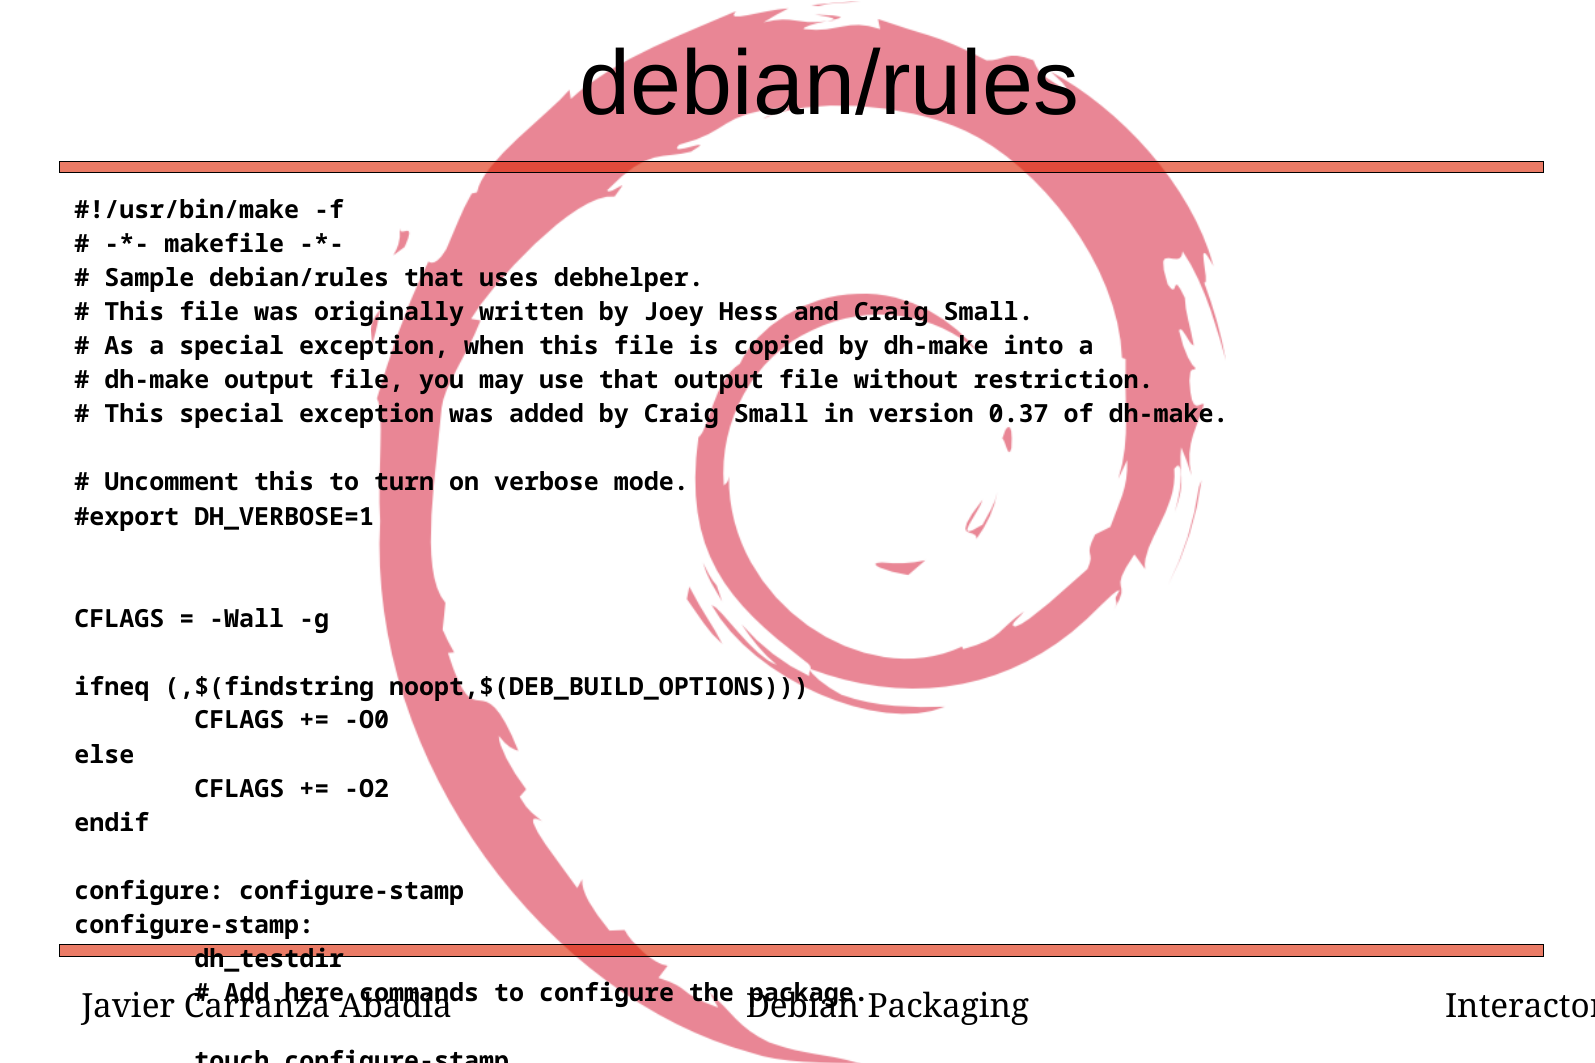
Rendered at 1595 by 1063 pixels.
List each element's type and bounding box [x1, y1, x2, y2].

picture [379, 990, 384, 998]
text_box [59, 161, 1544, 173]
picture [371, 957, 1226, 1063]
picture [371, 1, 1226, 161]
text_box [59, 944, 1544, 957]
picture [371, 173, 1226, 944]
picture [371, 1001, 377, 1015]
